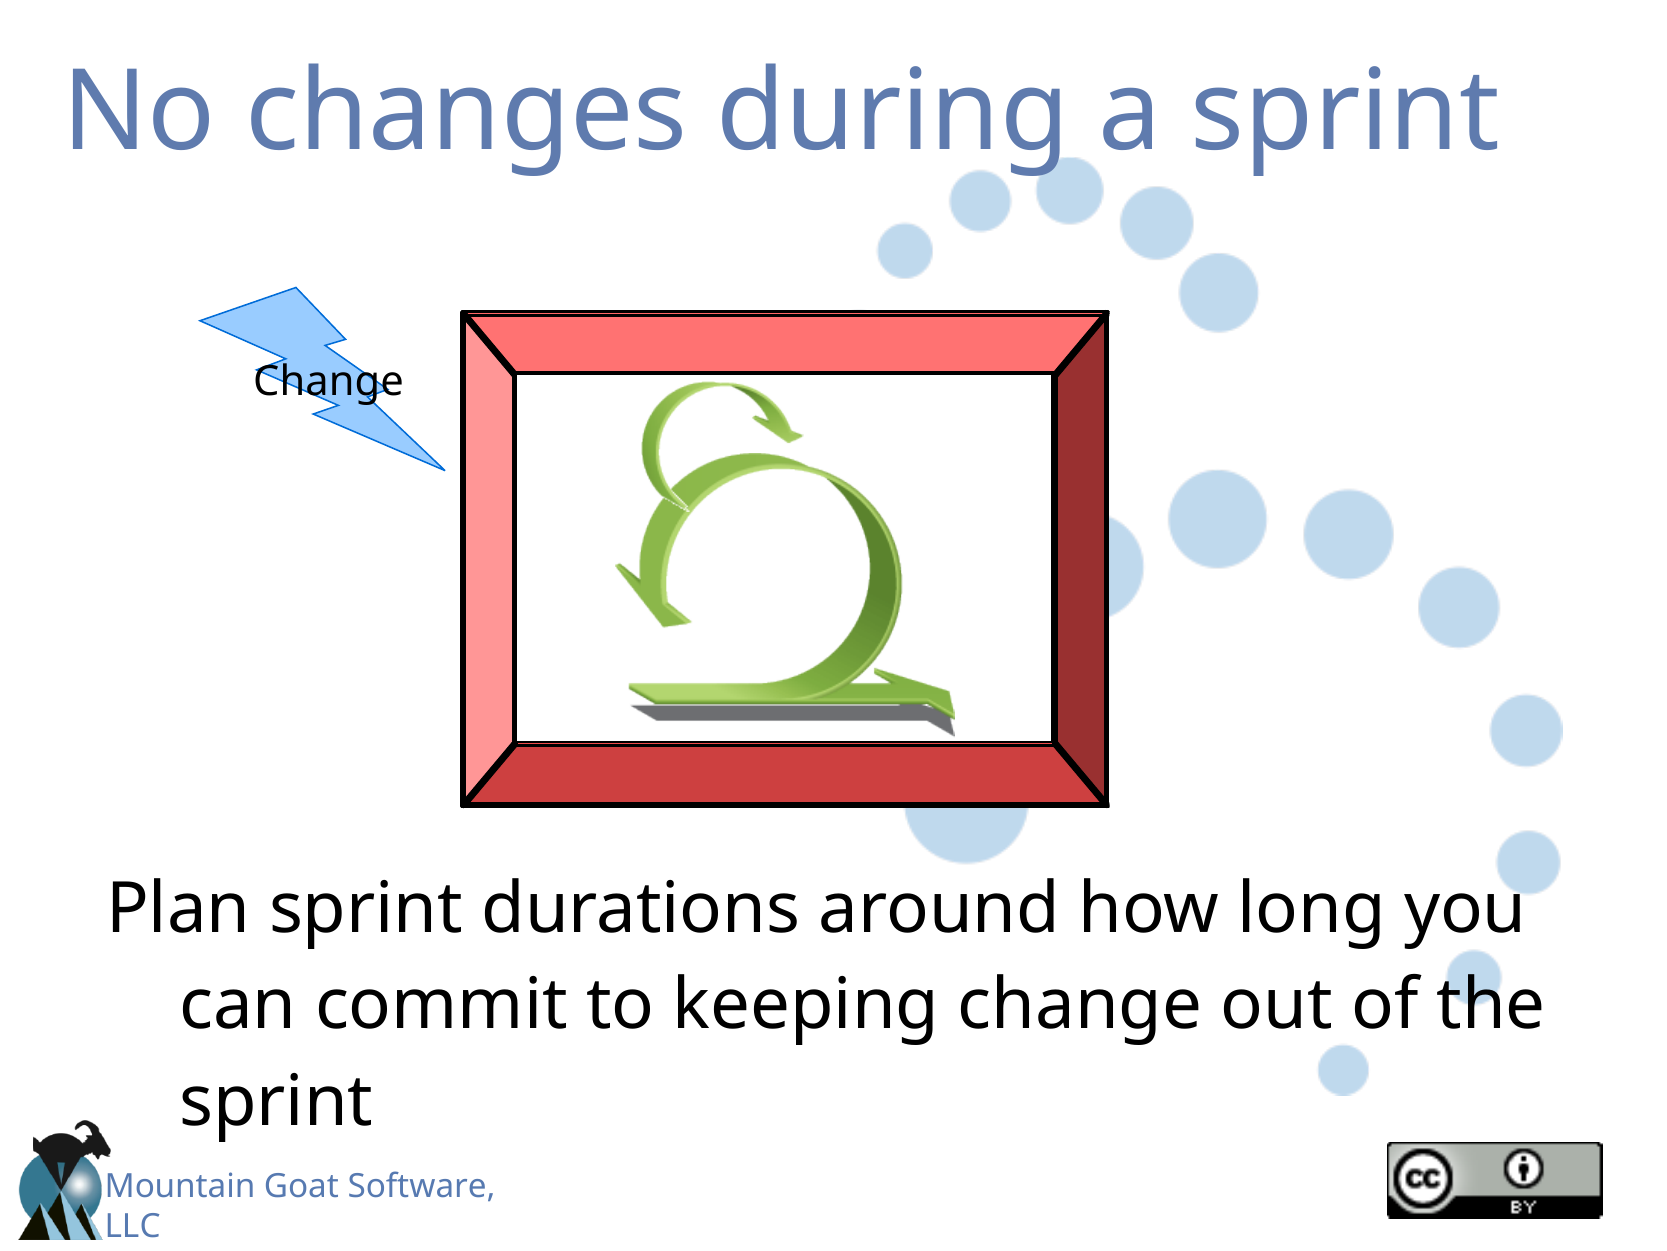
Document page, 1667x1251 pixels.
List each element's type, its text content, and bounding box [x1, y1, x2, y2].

text_box Change [360, 375, 372, 392]
text_box [516, 374, 1053, 742]
picture [18, 1120, 111, 1240]
text_box Change [199, 287, 446, 471]
picture [1387, 1142, 1603, 1219]
picture [458, 194, 1563, 849]
title No changes during a sprint [56, 18, 1667, 194]
text_box Change [286, 375, 298, 388]
list Plan sprint durations around how long you can commit to keeping change out of the sprint [58, 849, 1611, 1111]
